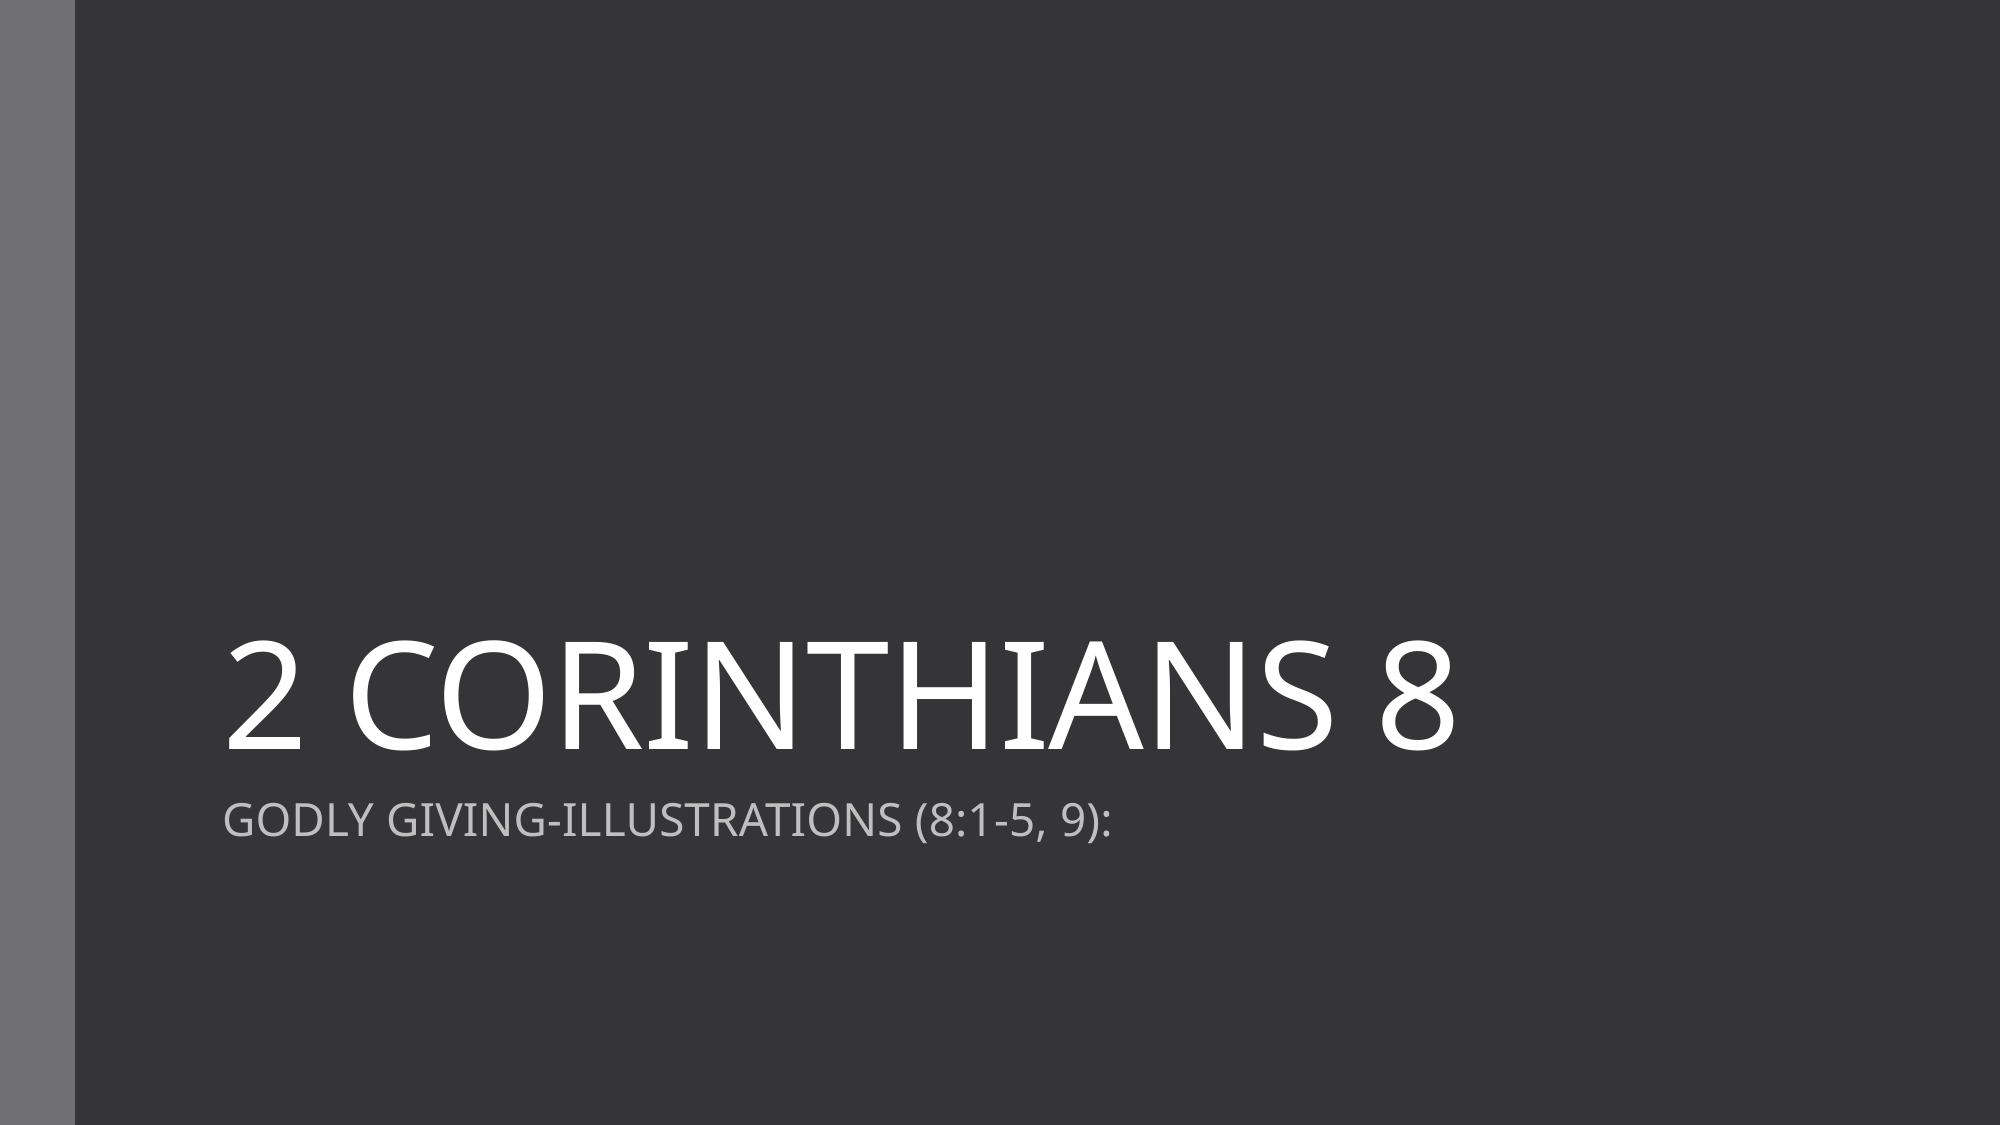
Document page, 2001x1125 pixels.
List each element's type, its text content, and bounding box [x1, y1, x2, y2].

subtitle GODLY GIVING-ILLUSTRATIONS (8:1-5, 9): [206, 787, 1752, 1066]
title 2 CORINTHIANS 8 [206, 124, 1752, 787]
